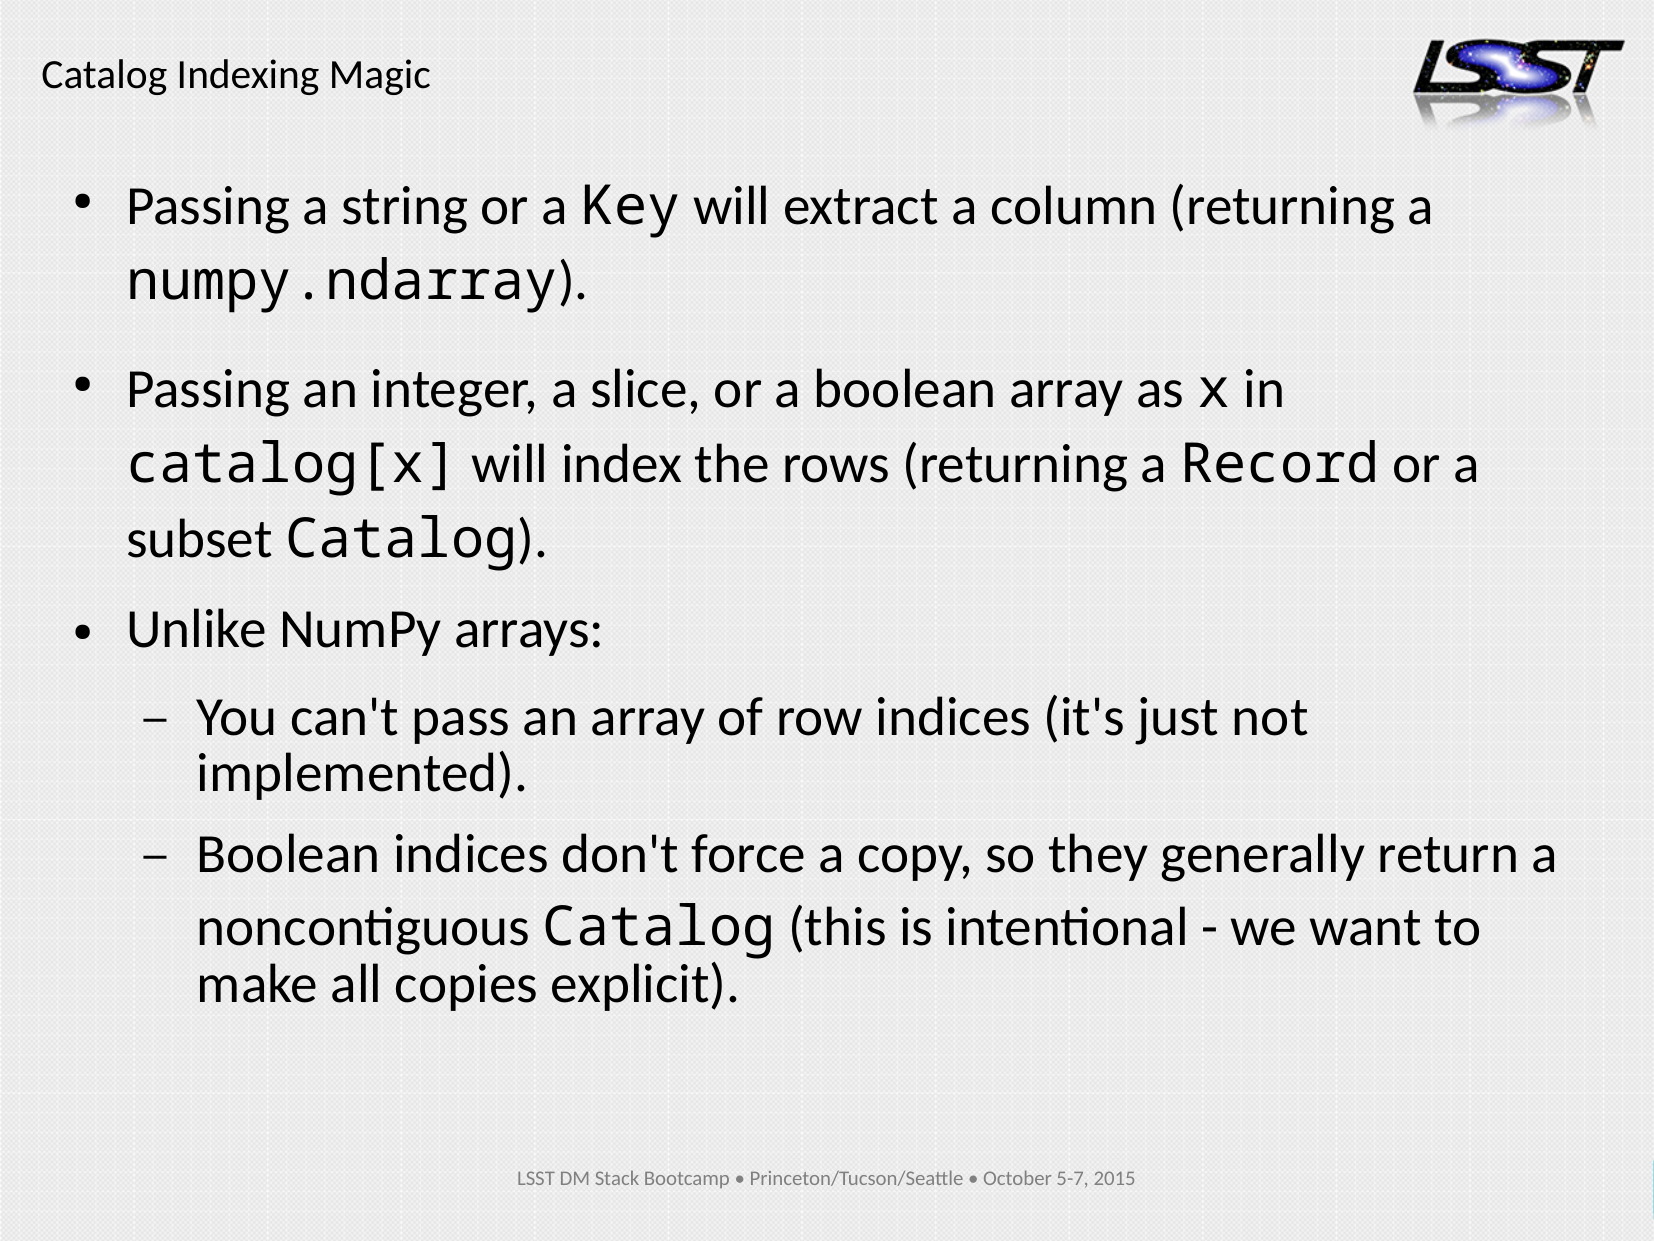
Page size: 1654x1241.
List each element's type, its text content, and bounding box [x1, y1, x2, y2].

picture [0, 0, 1654, 1241]
title Catalog Indexing Magic [41, 27, 1161, 129]
list Passing a string or a Key will extract a column (returning a numpy.ndarray). Passing an integer, a slice, or a boolean array as x in catalog[x] will index the rows (returning a Record or a subset Catalog). Unlike NumPy arrays: You can't pass an array of row indices (it's just not implemented). Boolean indices don't force a copy, so they generally return a noncontiguous Catalog (this is intentional - we want to make all copies explicit). [55, 165, 1599, 1103]
